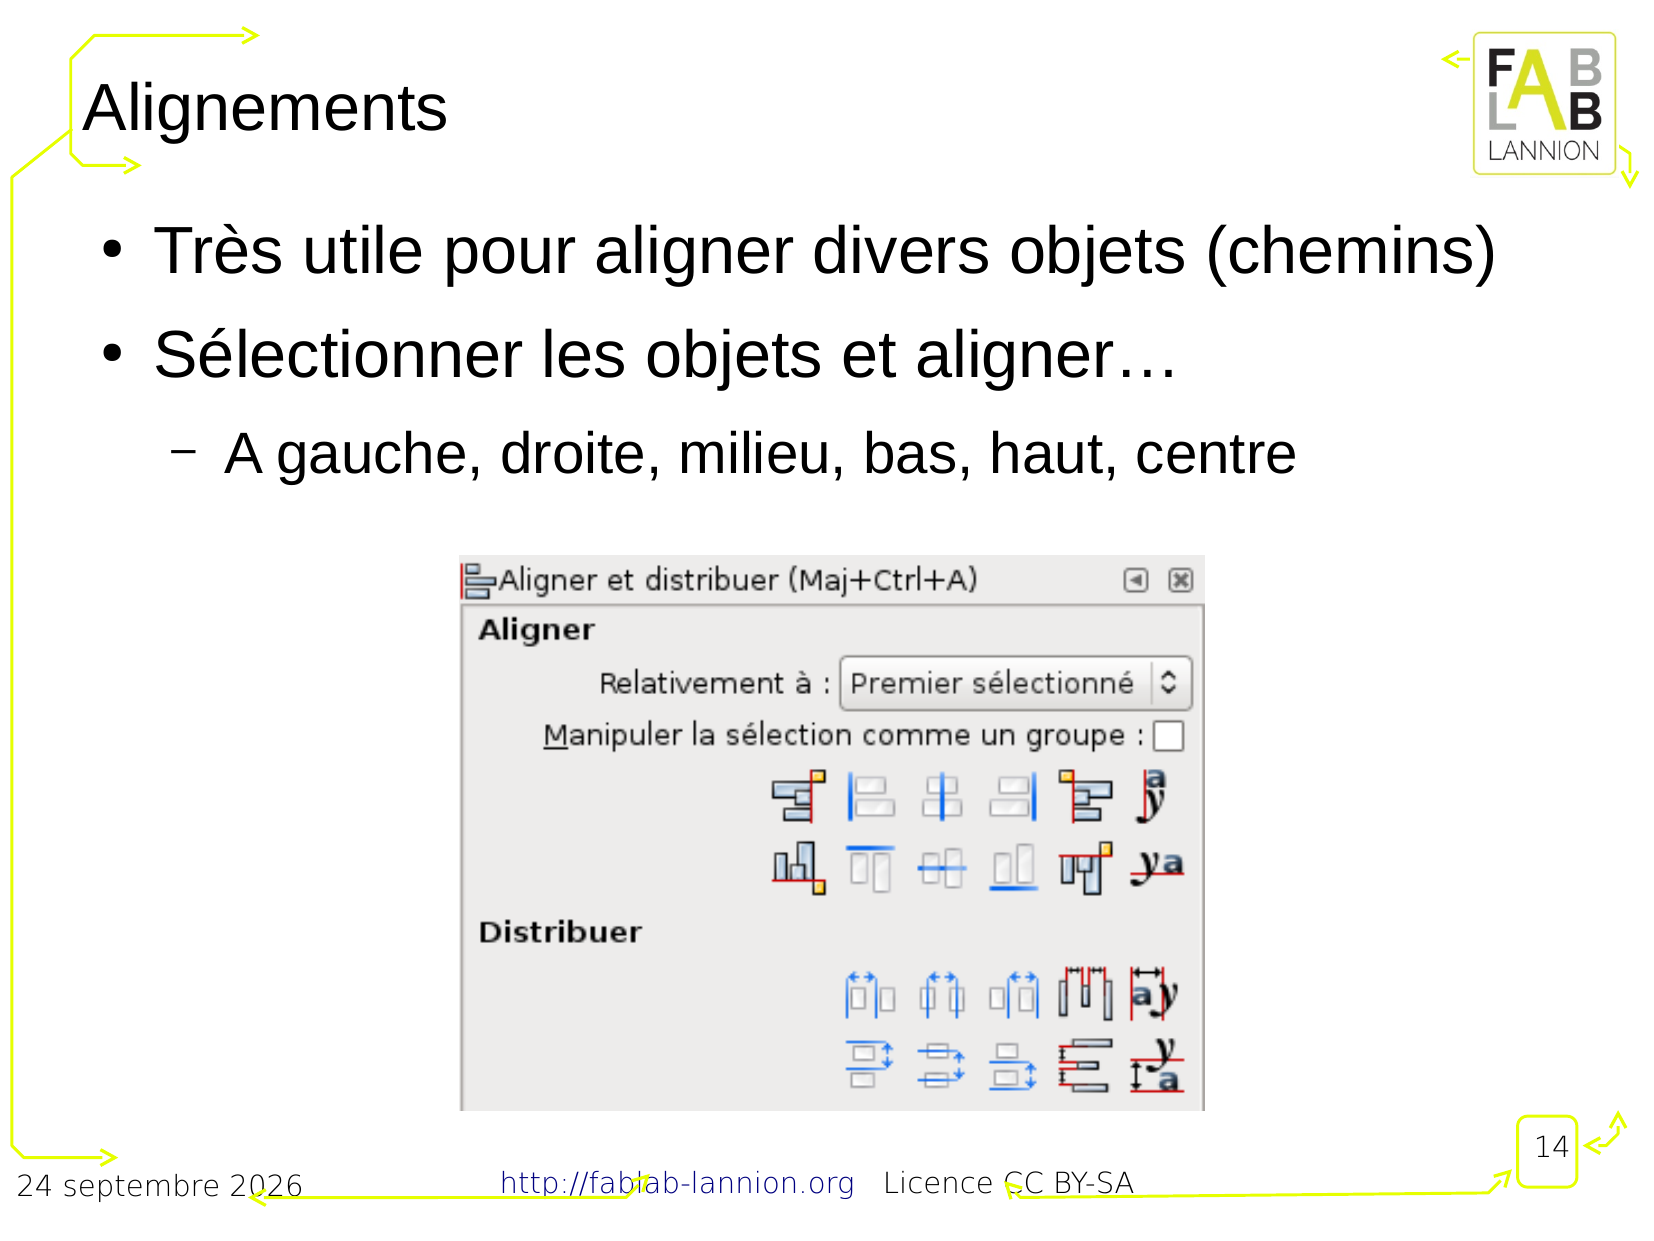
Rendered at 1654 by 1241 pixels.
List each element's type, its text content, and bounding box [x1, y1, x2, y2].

picture [1470, 29, 1619, 178]
list Très utile pour aligner divers objets (chemins) Sélectionner les objets et aligner… A gauche, droite, milieu, bas, haut, centre [82, 212, 1571, 932]
picture [459, 555, 1205, 1111]
title Alignements [82, 49, 1441, 166]
